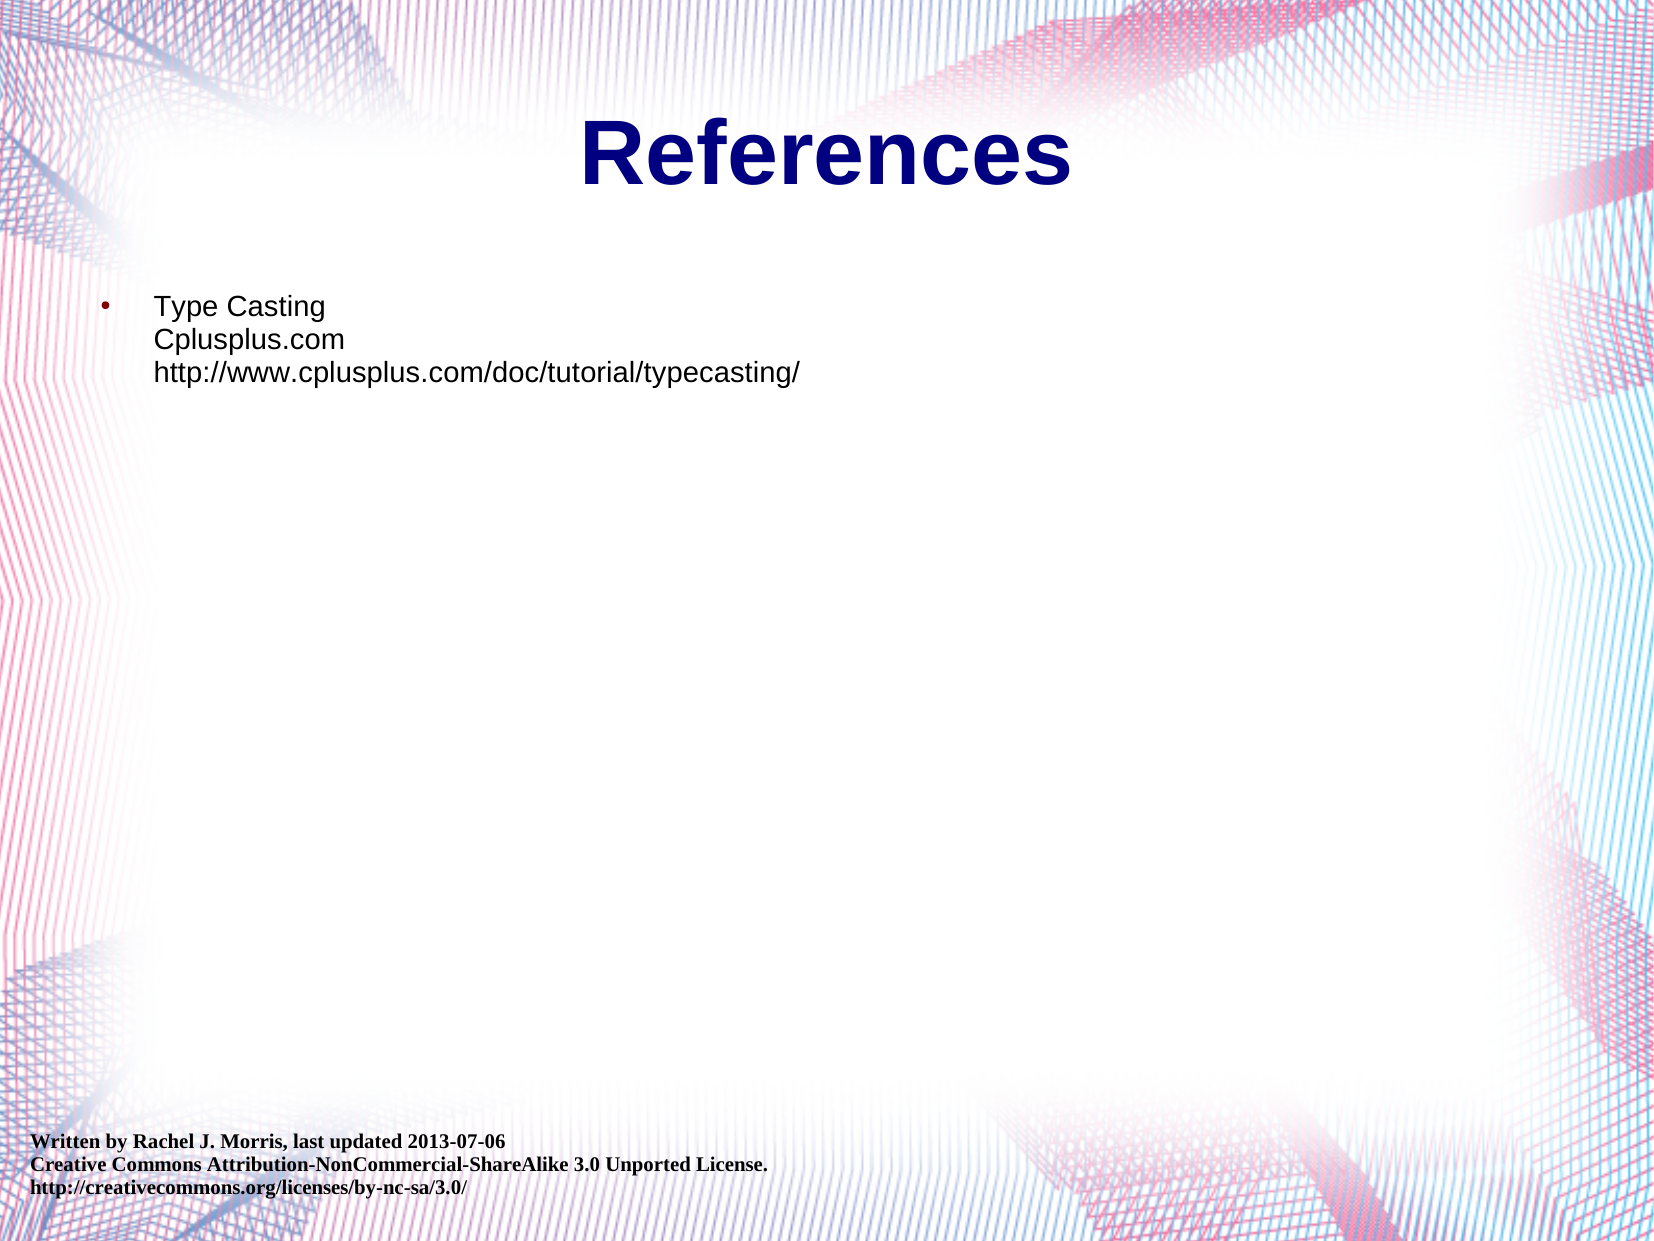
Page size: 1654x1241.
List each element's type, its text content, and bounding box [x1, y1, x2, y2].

title References [82, 49, 1571, 257]
picture [0, 0, 1654, 1241]
list Type Casting Cplusplus.com http://www.cplusplus.com/doc/tutorial/typecasting/ [82, 290, 1571, 1010]
